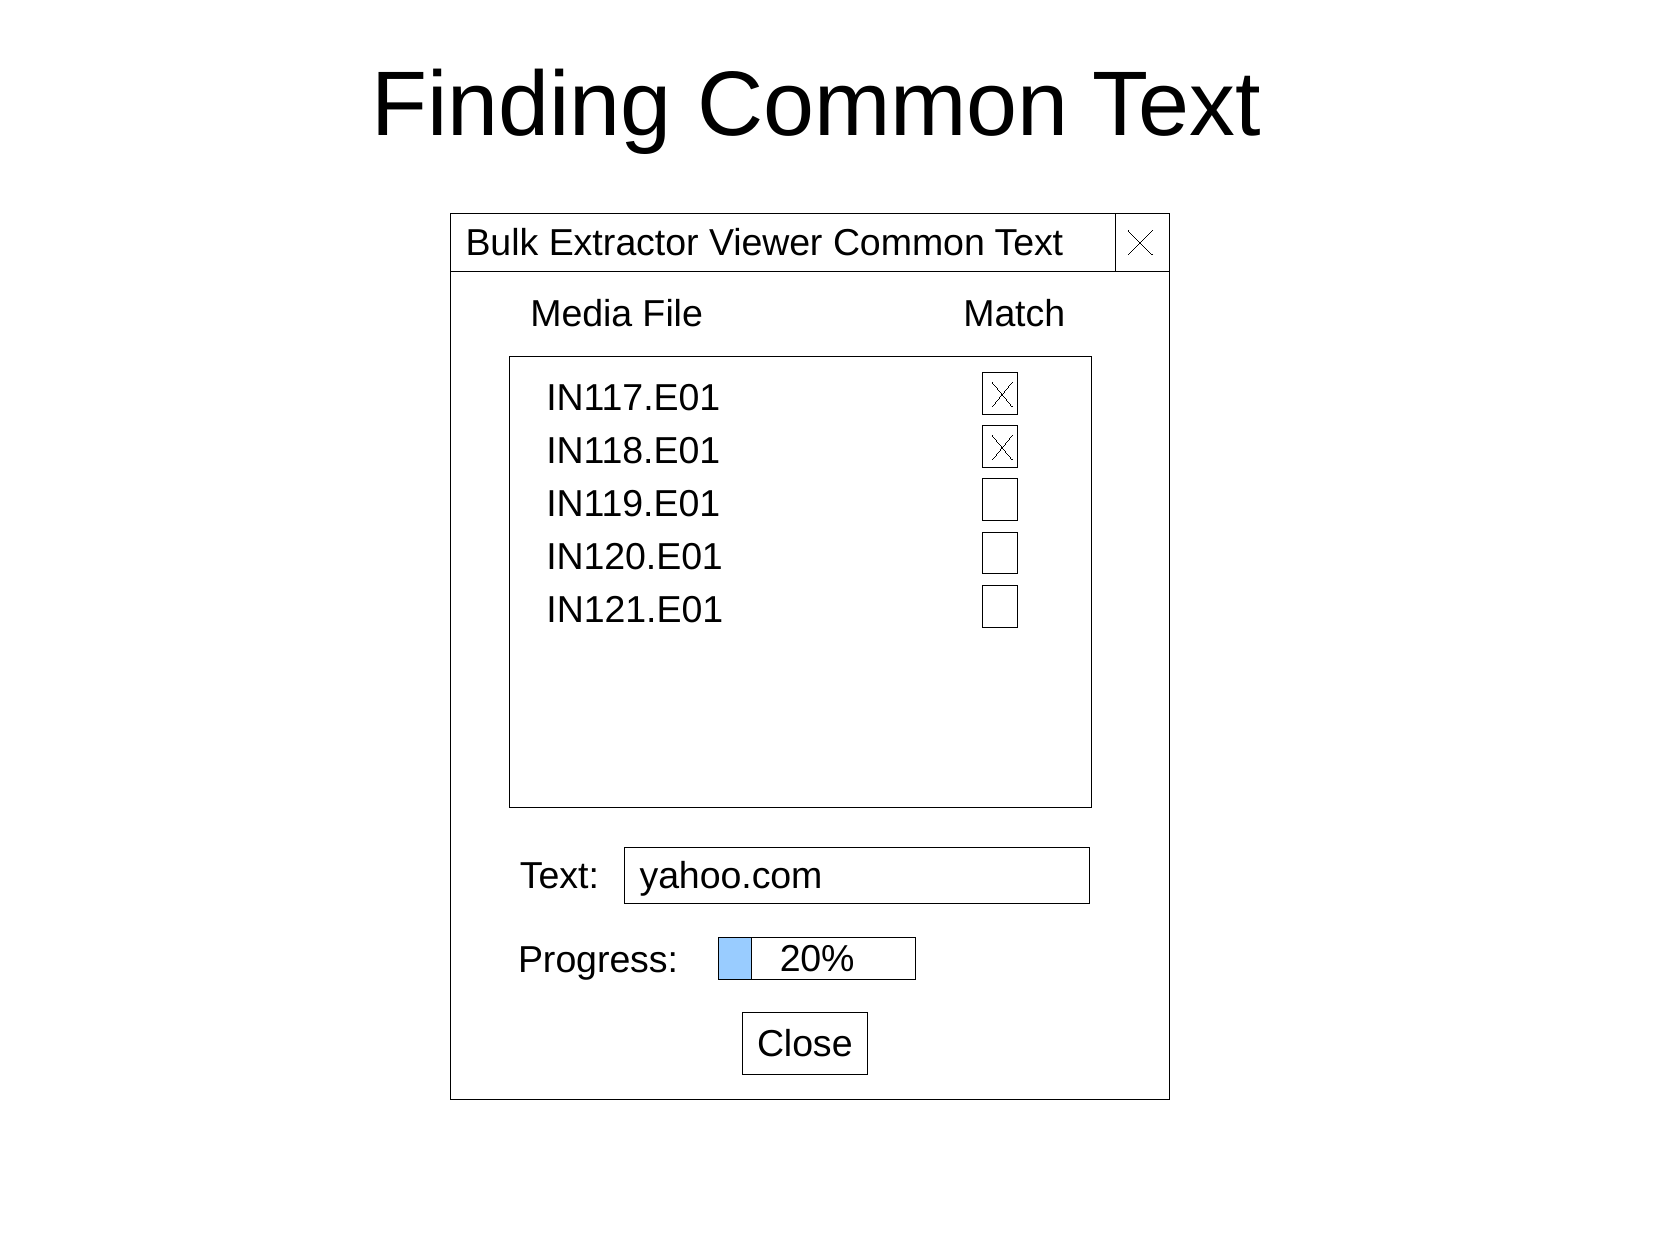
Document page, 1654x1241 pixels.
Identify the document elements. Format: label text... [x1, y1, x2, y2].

text_box yahoo.com [624, 847, 1090, 904]
text_box IN121.E01 [531, 581, 701, 643]
text_box [718, 937, 752, 980]
text_box Match [948, 284, 1062, 347]
text_box Close [742, 1012, 868, 1075]
text_box IN118.E01 [531, 421, 701, 475]
text_box IN117.E01 [531, 368, 697, 421]
text_box 20% [752, 937, 916, 980]
text_box Media File [515, 284, 687, 347]
text_box Bulk Extractor Viewer Common Text [450, 213, 1213, 276]
title Finding Common Text [326, 0, 1308, 208]
text_box Text: [505, 846, 600, 909]
text_box IN120.E01 [531, 528, 704, 590]
text_box Progress: [503, 931, 664, 994]
text_box IN119.E01 [531, 475, 701, 528]
